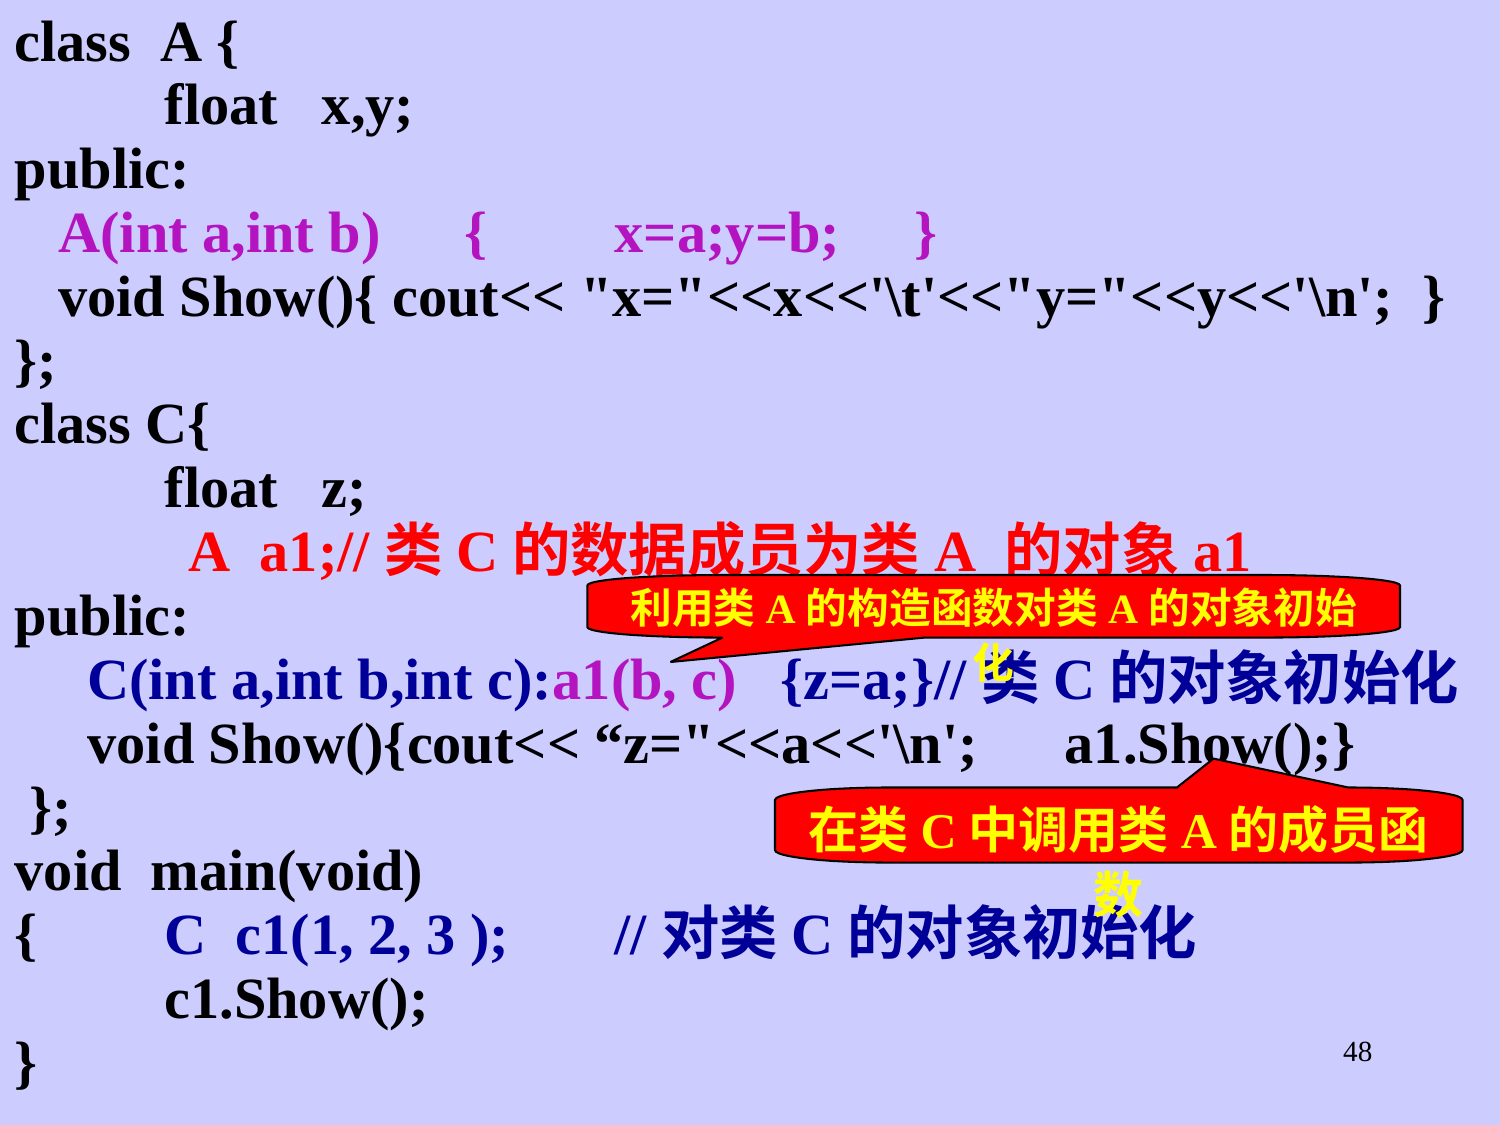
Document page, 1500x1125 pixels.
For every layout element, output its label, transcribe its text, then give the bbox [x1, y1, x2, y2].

text_box 在类C中调用类A的成员函数 [774, 758, 1463, 863]
text_box 利用类A的构造函数对类A的对象初始化 [587, 575, 1401, 663]
text_box class A { float x,y; public: A(int a,int b) { x=a;y=b; } void Show(){ cout<< "x="<<x<<'\t'<<"y="<<y<<'\n'; } }; class C{ float z; A a1;//类C的数据成员为类A 的对象a1 public: C(int a,int b,int c):a1(b, c) {z=a;}//类C的对象初始化 void Show(){cout<< “z="<<a<<'\n'; a1.Show();} }; void main(void) { C c1(1, 2, 3 ); //对类C的对象初始化 c1.Show(); } [0, 19, 1500, 1099]
